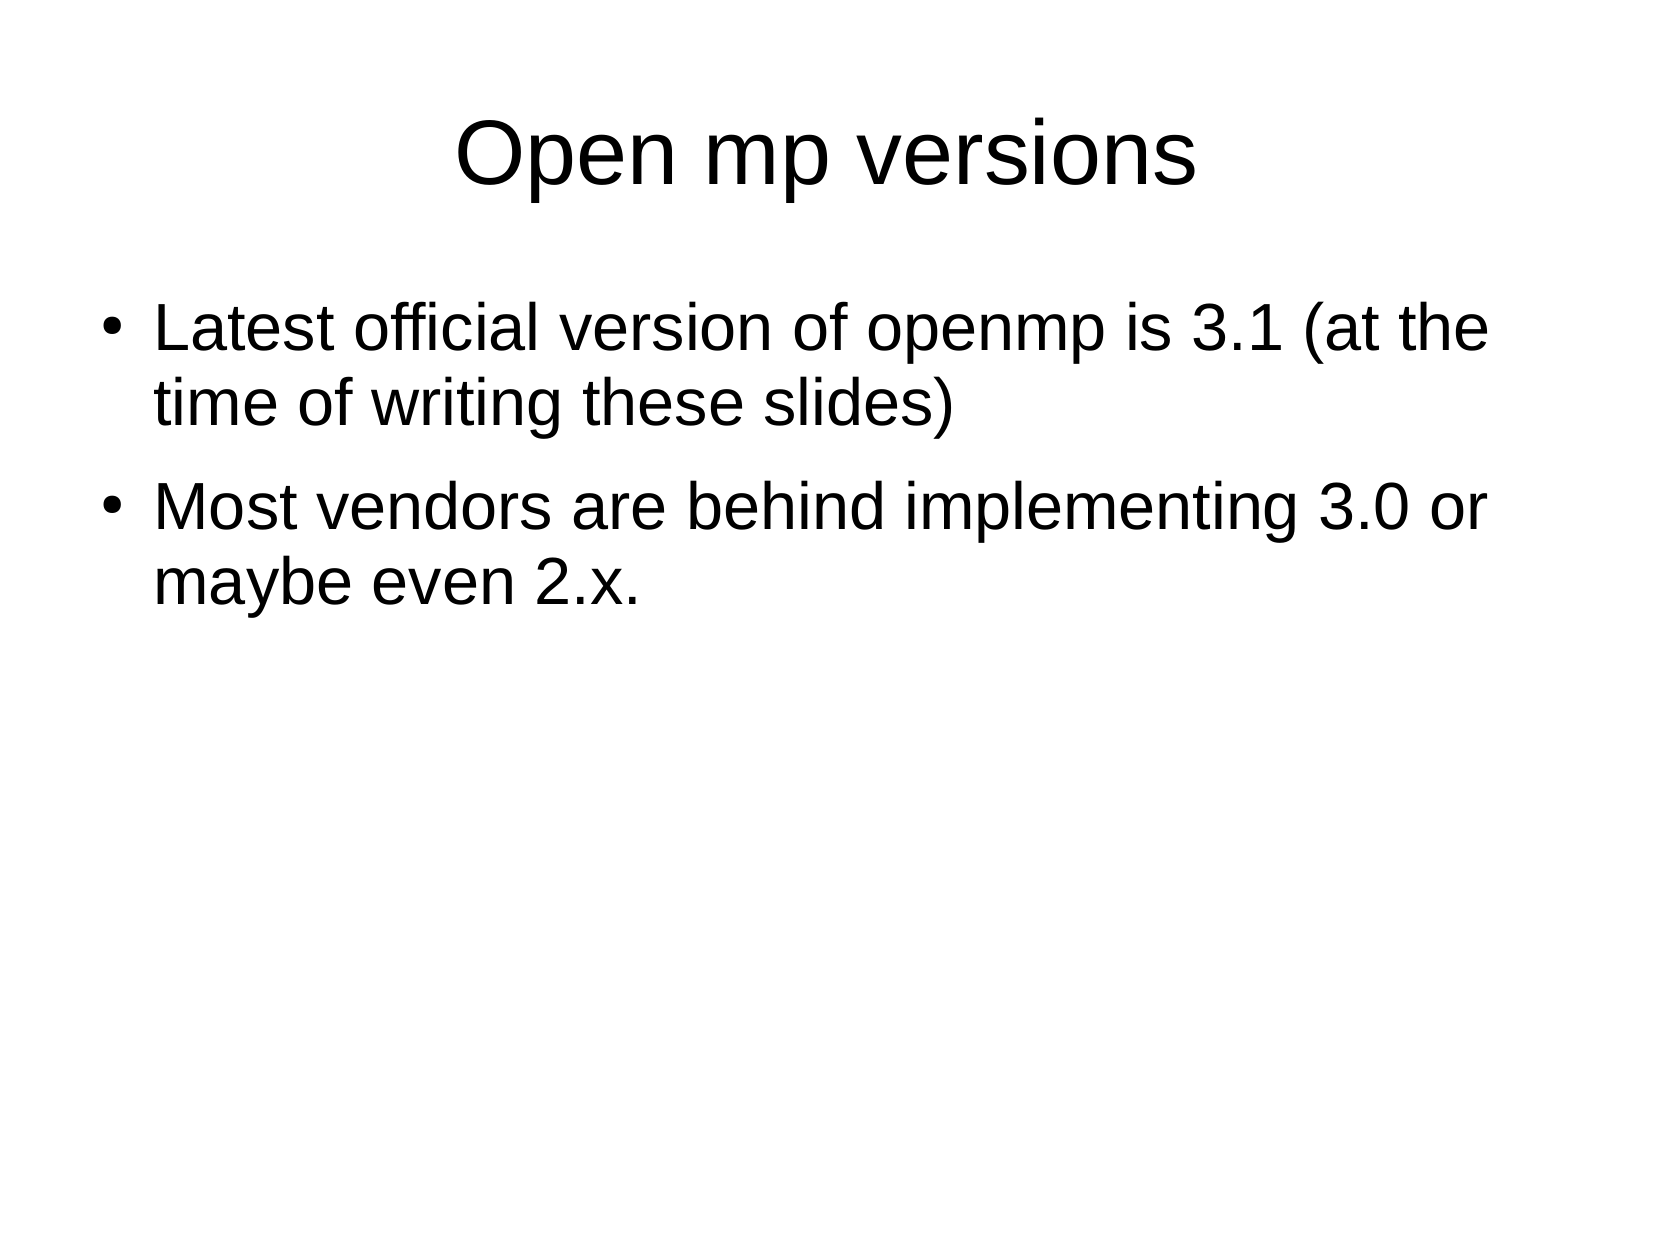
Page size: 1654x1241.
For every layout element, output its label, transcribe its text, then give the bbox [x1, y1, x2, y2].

title Open mp versions [82, 49, 1571, 257]
list Latest official version of openmp is 3.1 (at the time of writing these slides) Most vendors are behind implementing 3.0 or maybe even 2.x. [82, 290, 1571, 1109]
